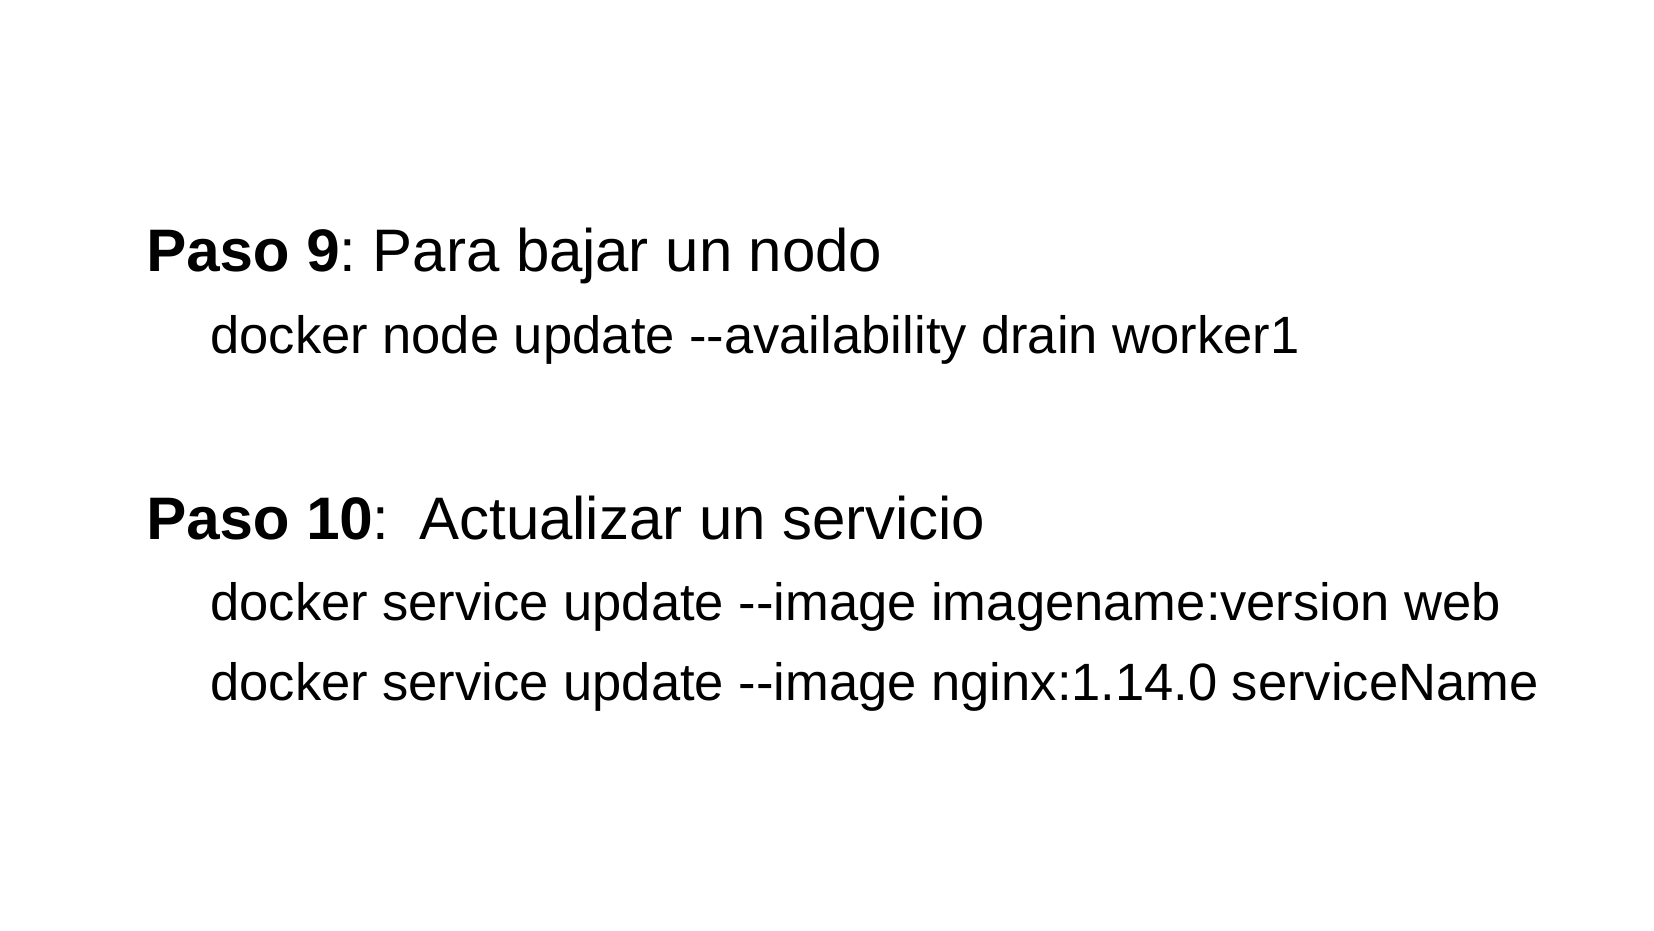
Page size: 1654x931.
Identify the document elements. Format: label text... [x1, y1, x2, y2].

list Paso 9: Para bajar un nodo docker node update --availability drain worker1 Paso 10: Actualizar un servicio docker service update --image imagename:version web docker service update --image nginx:1.14.0 serviceName [82, 217, 1571, 758]
